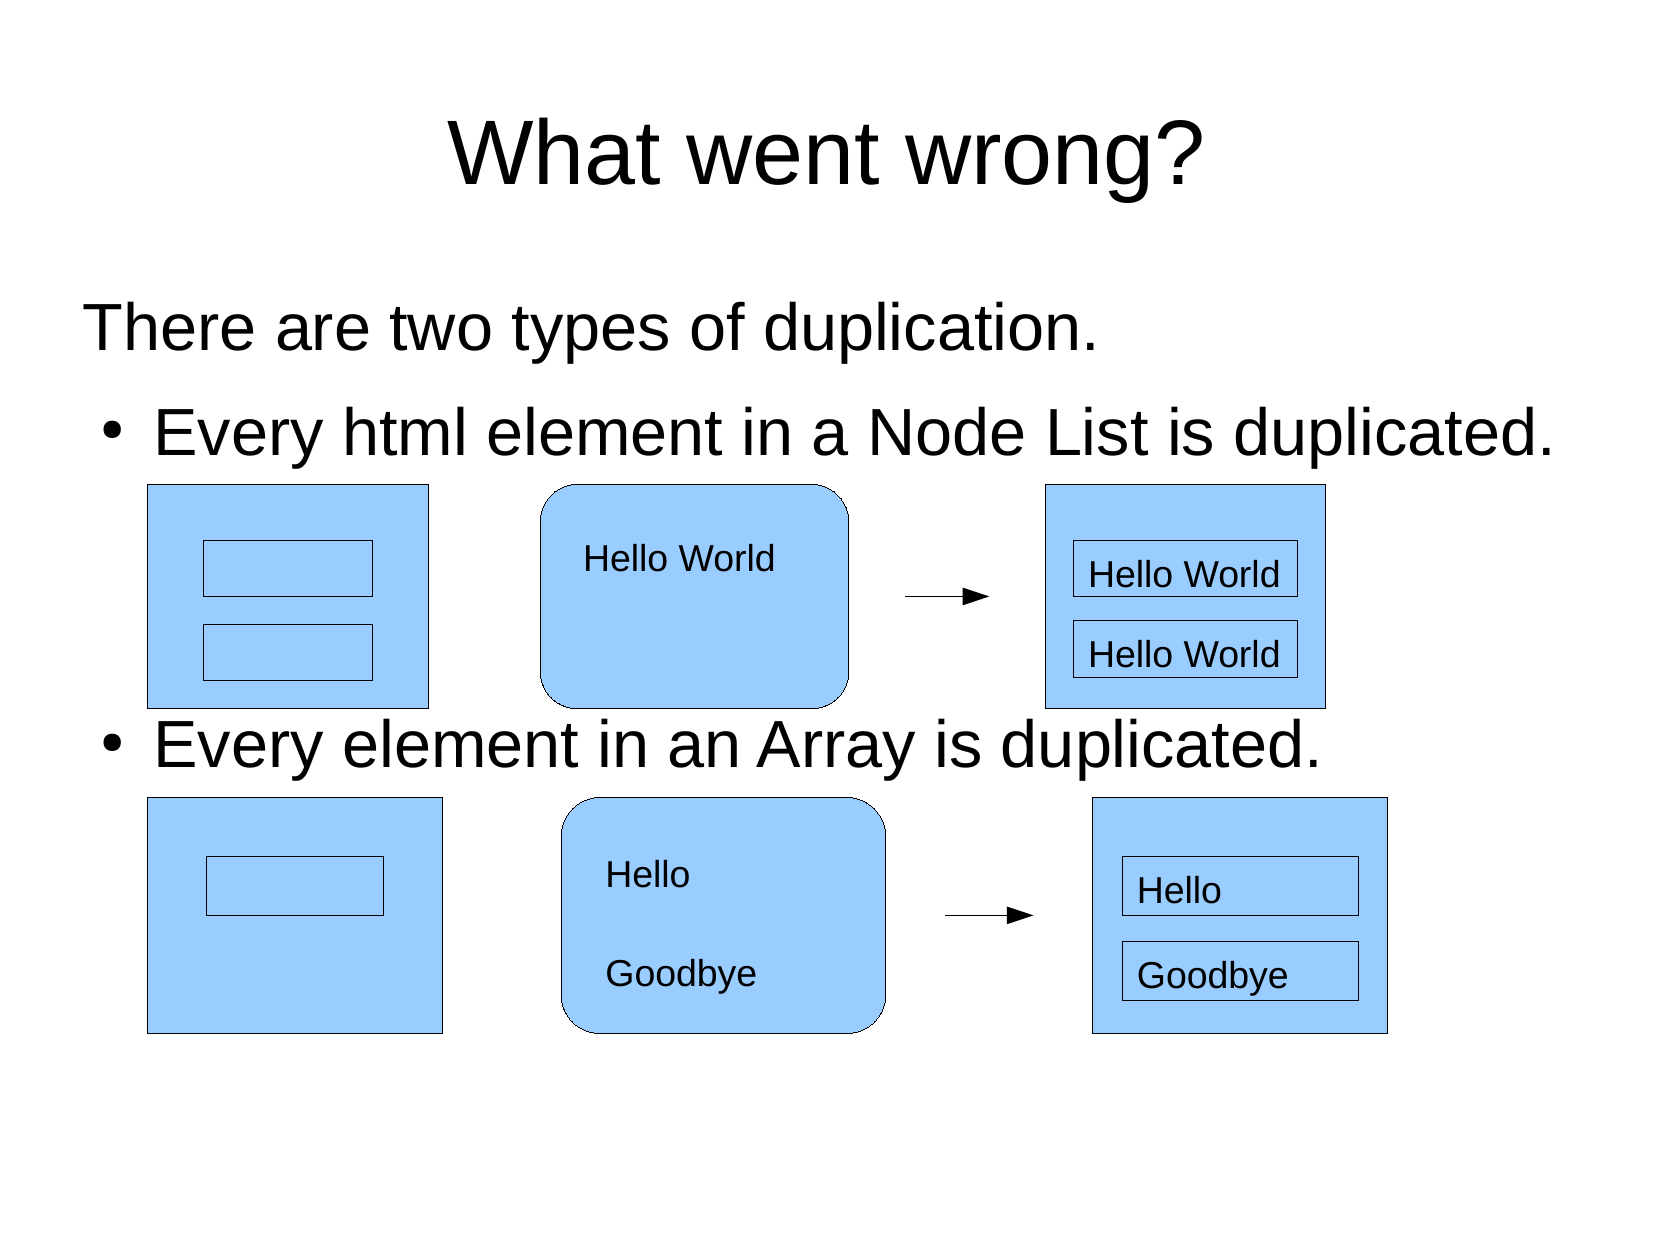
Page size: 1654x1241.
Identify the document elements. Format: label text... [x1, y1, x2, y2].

text_box [147, 484, 429, 709]
text_box Goodbye [1122, 947, 1359, 1004]
text_box Hello World [568, 530, 793, 588]
text_box [561, 797, 886, 1034]
text_box [1045, 484, 1326, 709]
text_box [1092, 797, 1388, 1034]
text_box Hello [1122, 862, 1359, 920]
text_box [540, 484, 849, 709]
text_box Goodbye [590, 944, 827, 1002]
text_box Hello [590, 845, 827, 903]
text_box Hello World [1073, 545, 1298, 603]
title What went wrong? [82, 49, 1571, 257]
text_box Hello World [1073, 626, 1298, 684]
text_box [147, 797, 443, 1034]
list There are two types of duplication. Every html element in a Node List is duplicated. Every element in an Array is duplicated. [82, 290, 1571, 1109]
